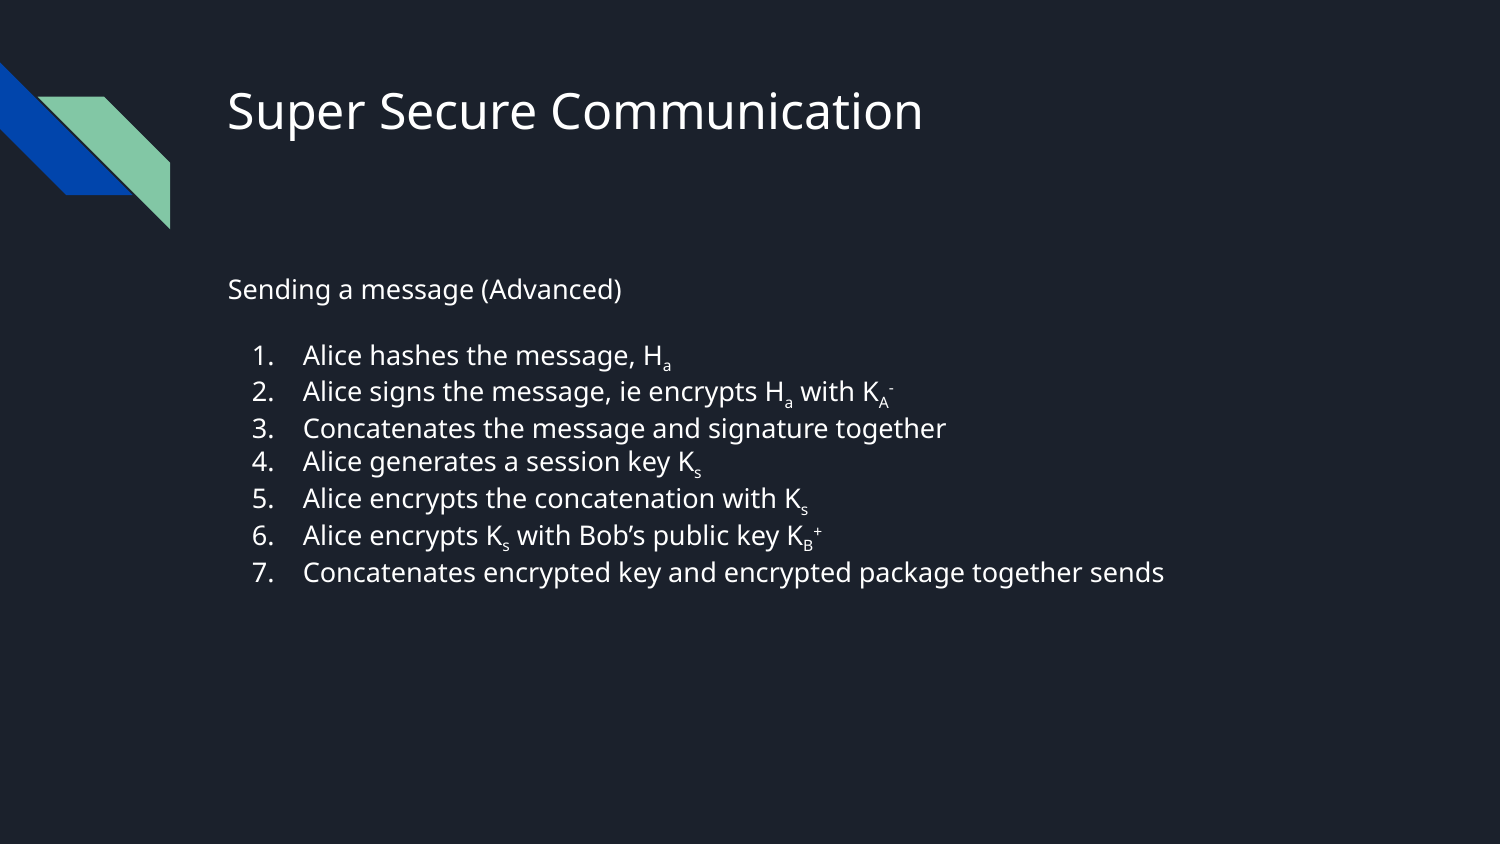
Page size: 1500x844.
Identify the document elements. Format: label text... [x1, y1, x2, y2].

title Super Secure Communication [212, 64, 1368, 215]
list Sending a message (Advanced) Alice hashes the message, Ha Alice signs the message, ie encrypts Ha with KA- Concatenates the message and signature together Alice generates a session key Ks Alice encrypts the concatenation with Ks Alice encrypts Ks with Bob’s public key KB+ Concatenates encrypted key and encrypted package together sends [212, 257, 1368, 735]
